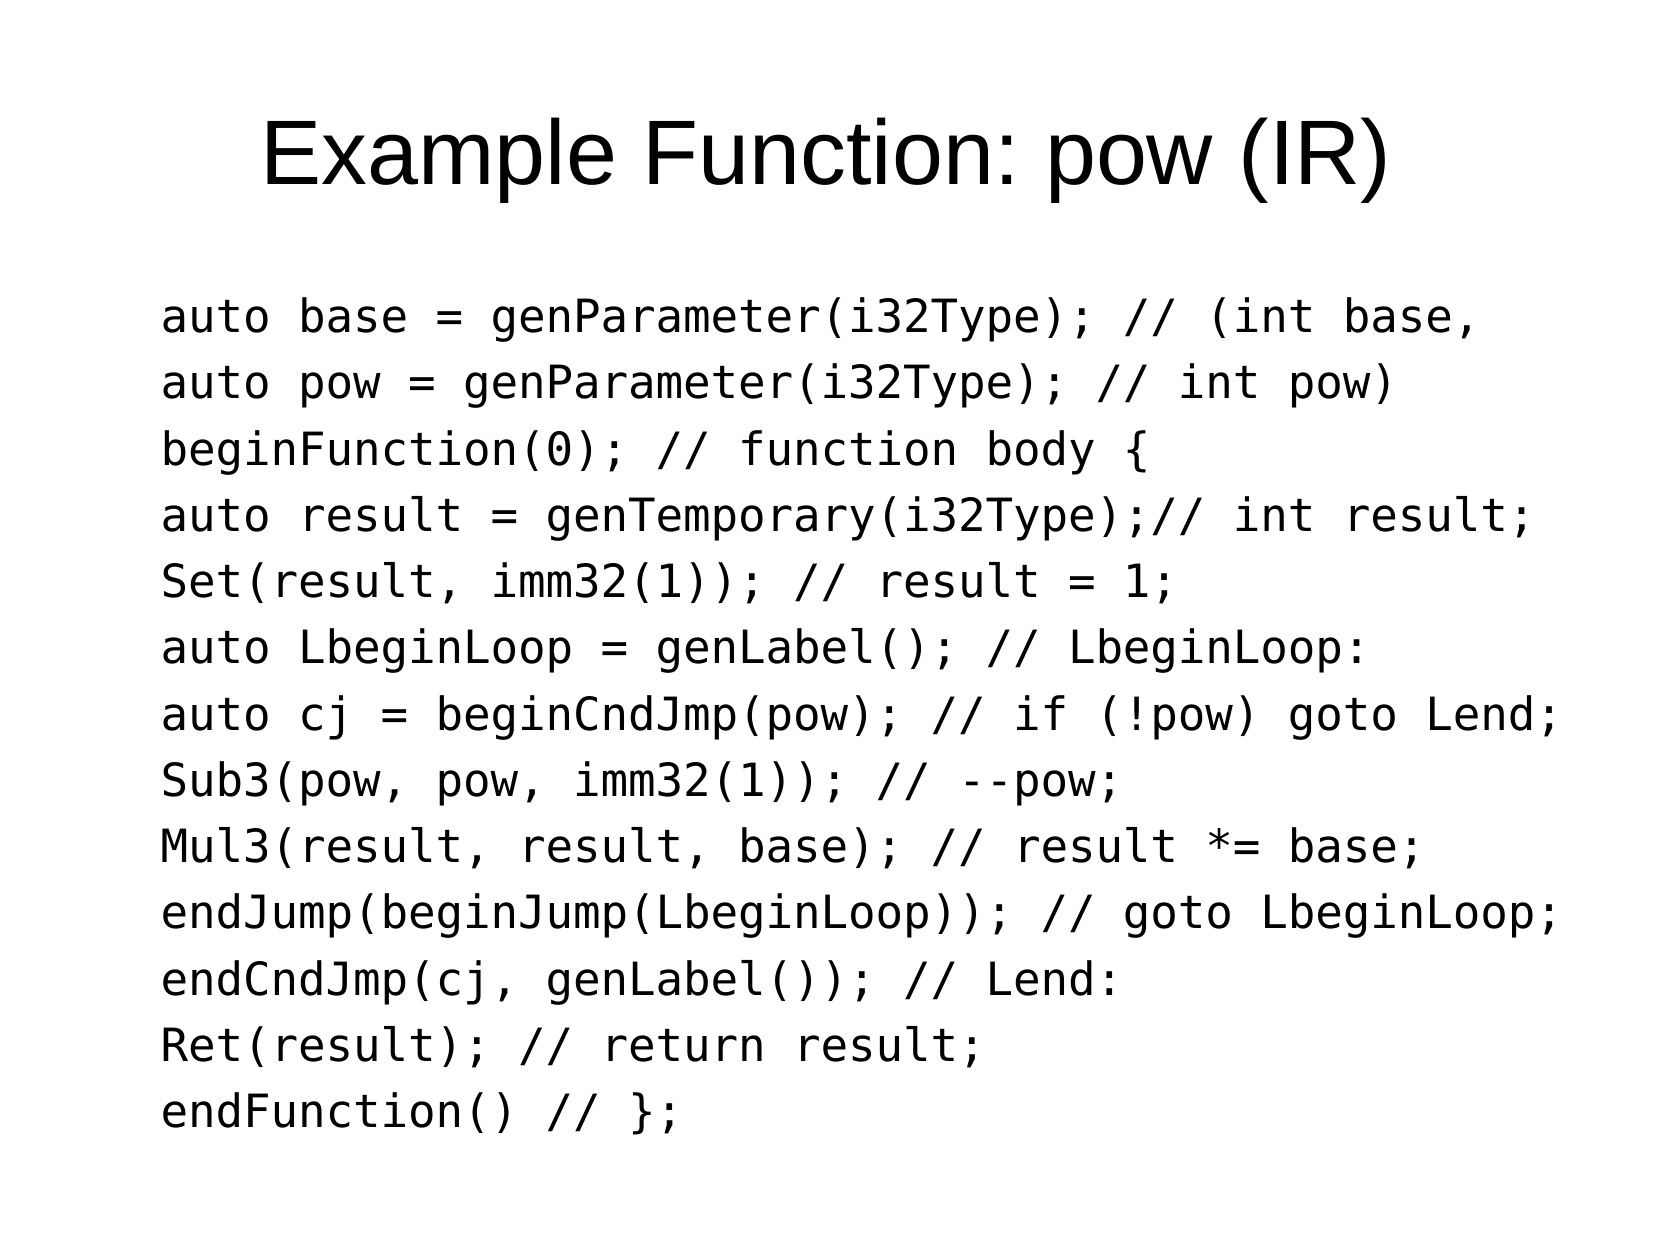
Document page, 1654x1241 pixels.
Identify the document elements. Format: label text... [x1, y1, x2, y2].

list auto base = genParameter(i32Type); // (int base, auto pow = genParameter(i32Type); // int pow) beginFunction(0); // function body { auto result = genTemporary(i32Type);// int result; Set(result, imm32(1)); // result = 1; auto LbeginLoop = genLabel(); // LbeginLoop: auto cj = beginCndJmp(pow); // if (!pow) goto Lend; Sub3(pow, pow, imm32(1)); // --pow; Mul3(result, result, base); // result *= base; endJump(beginJump(LbeginLoop)); // goto LbeginLoop; endCndJmp(cj, genLabel()); // Lend: Ret(result); // return result; endFunction() // }; [82, 290, 1576, 1186]
title Example Function: pow (IR) [82, 49, 1571, 257]
